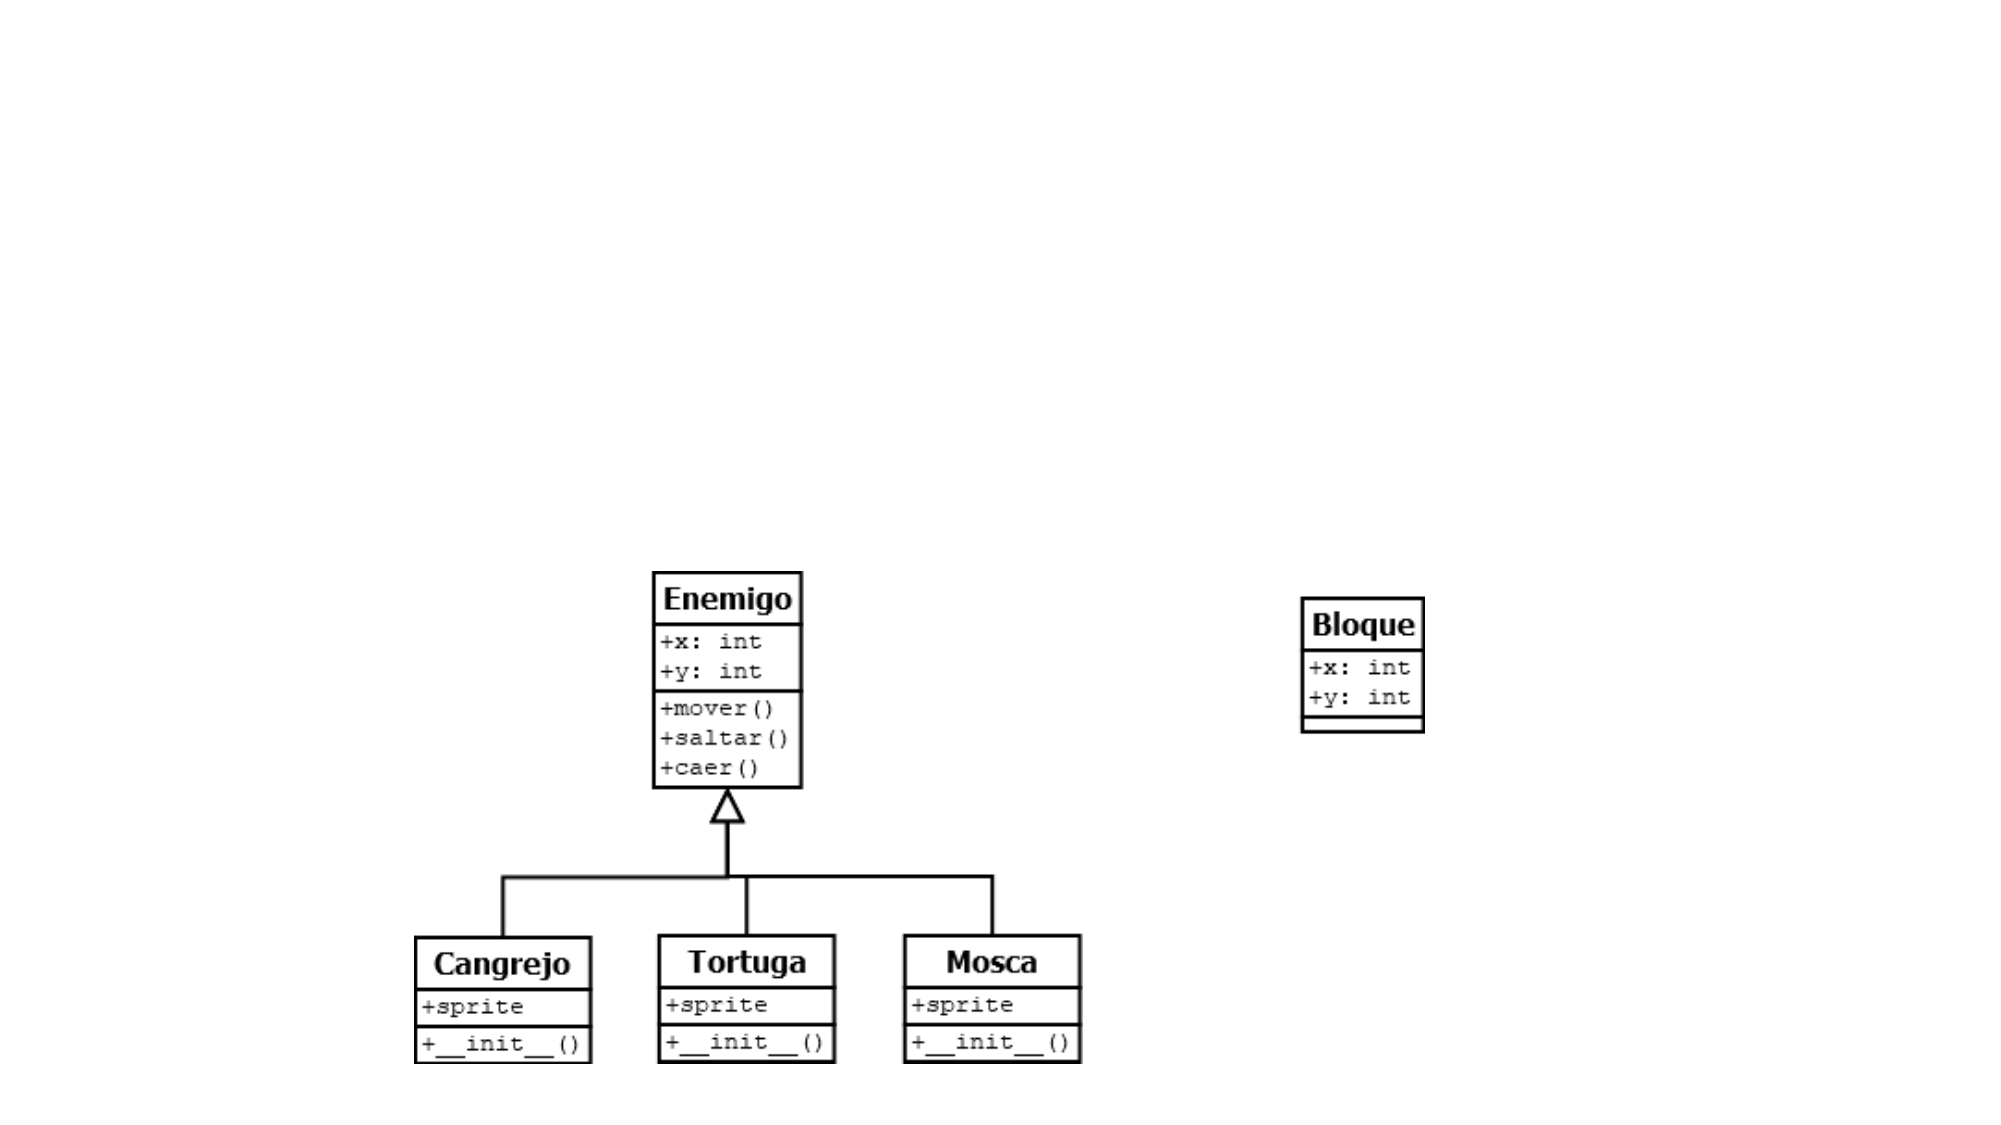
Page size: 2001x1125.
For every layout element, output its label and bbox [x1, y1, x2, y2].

picture [414, 571, 1425, 1064]
